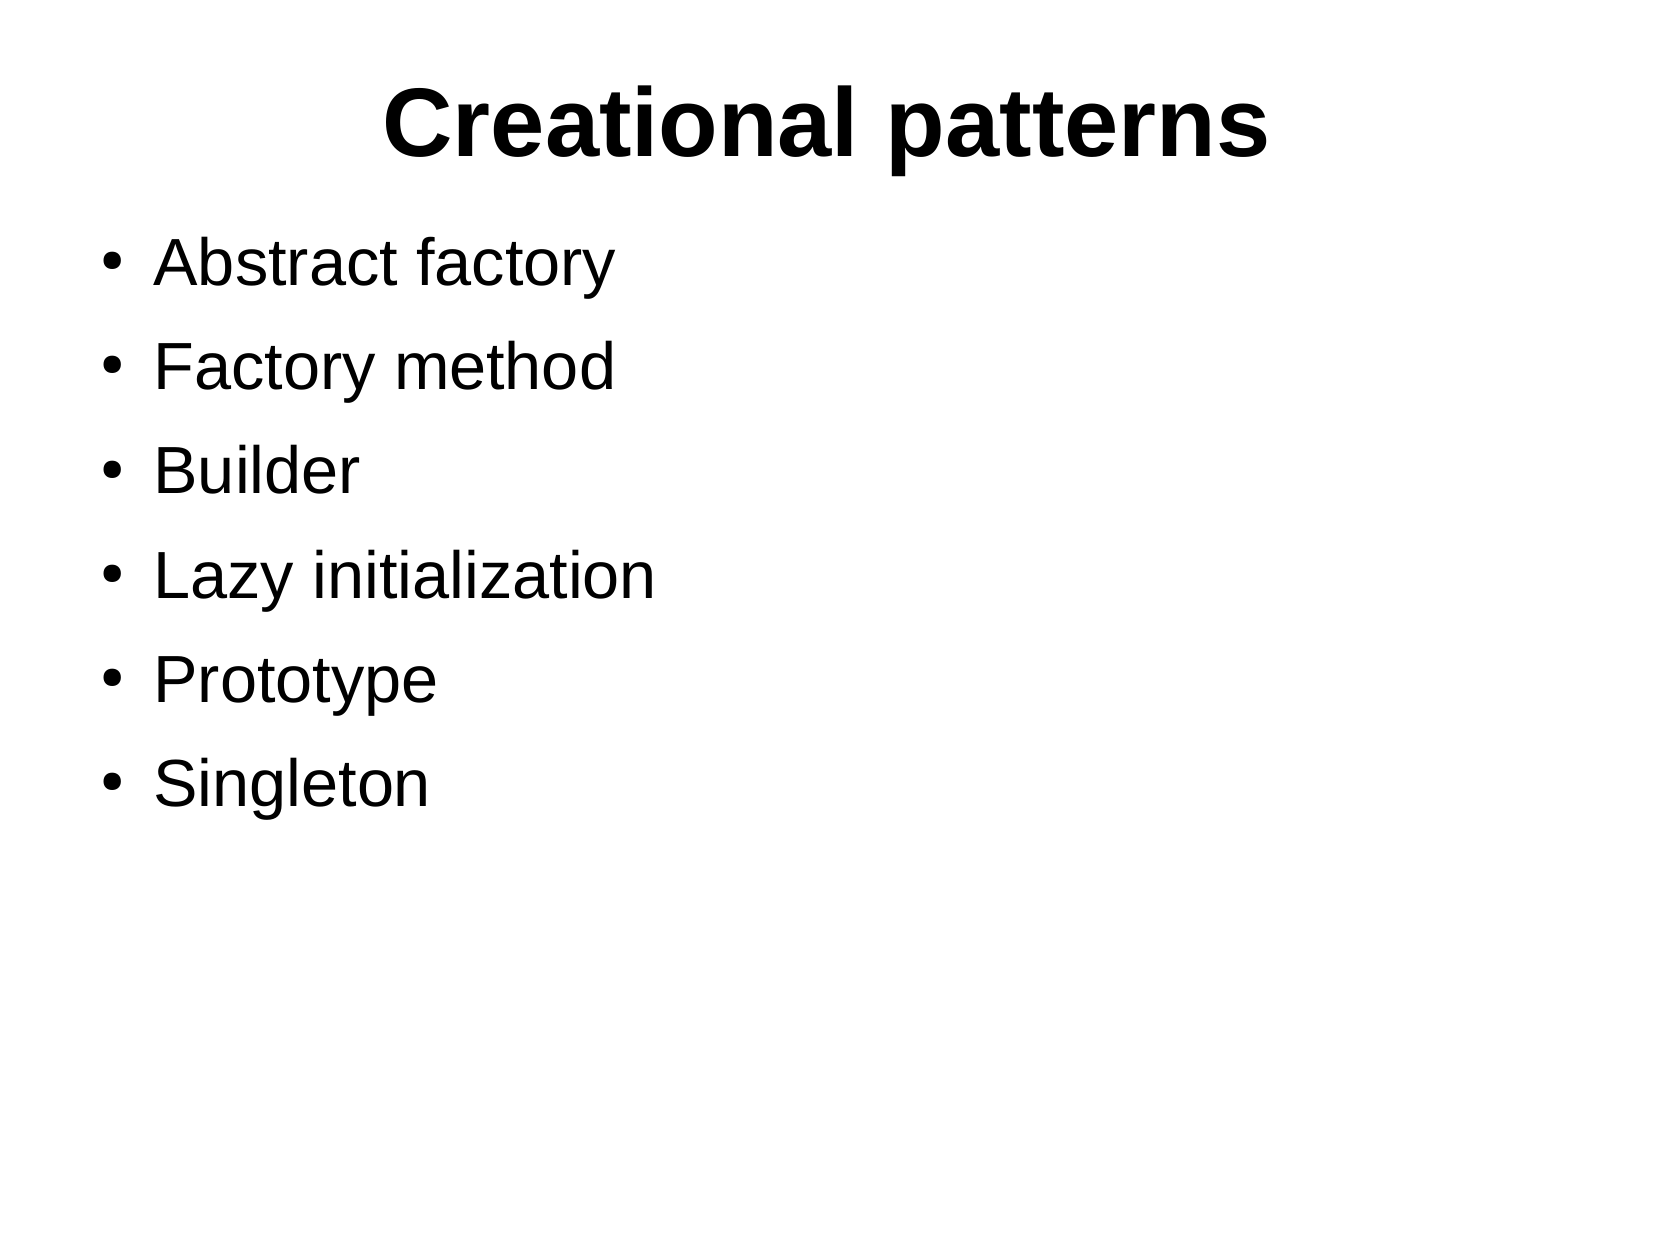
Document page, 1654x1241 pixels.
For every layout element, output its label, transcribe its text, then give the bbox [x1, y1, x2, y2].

title Creational patterns [82, 49, 1571, 196]
list Abstract factory Factory method Builder Lazy initialization Prototype Singleton [82, 225, 1538, 1186]
